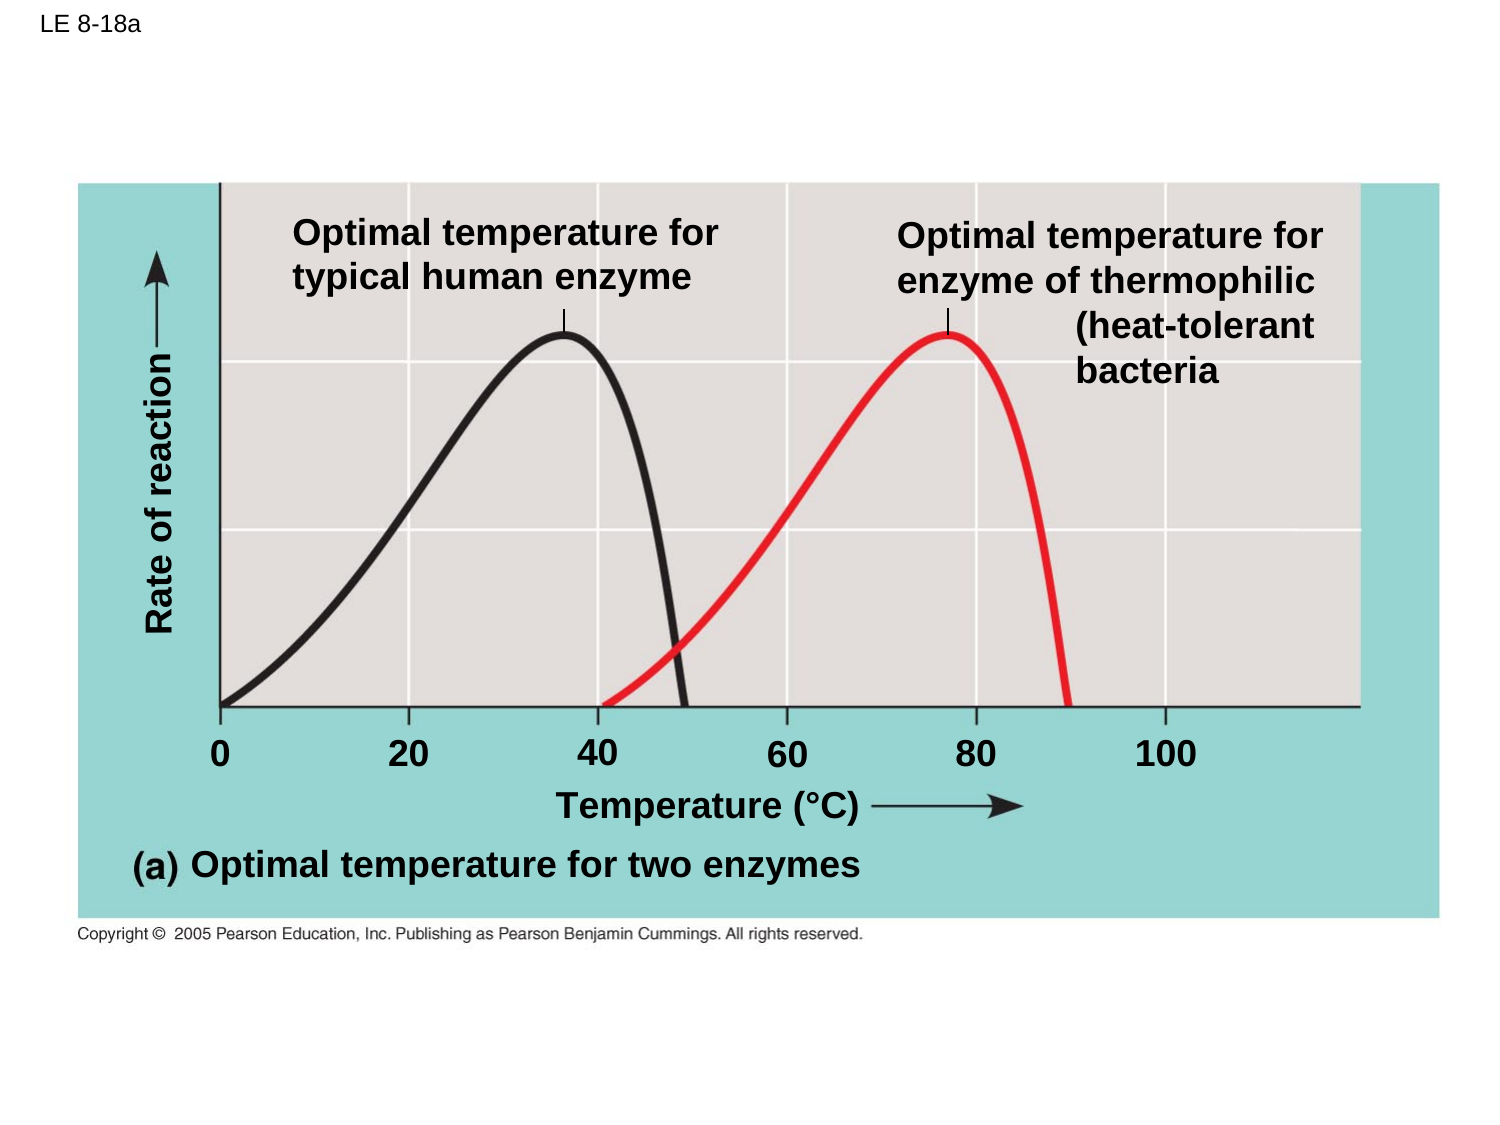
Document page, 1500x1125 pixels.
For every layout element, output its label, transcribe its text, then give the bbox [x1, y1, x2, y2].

picture [49, 173, 1450, 952]
text_box 0 [209, 737, 236, 766]
text_box 60 [766, 738, 810, 767]
text_box Optimal temperature for two enzymes [190, 849, 871, 897]
text_box 60 [794, 745, 801, 763]
text_box 40 [577, 736, 620, 766]
text_box 60 [773, 754, 780, 763]
text_box 0 [216, 744, 223, 762]
text_box 100 [1134, 737, 1199, 767]
text_box Rate of reaction [141, 351, 192, 656]
text_box Temperature (°C) [555, 789, 876, 827]
text_box 20 [388, 737, 431, 767]
text_box Optimal temperature for enzyme of thermophilic (heat-tolerant bacteria [896, 219, 1355, 417]
text_box 80 [955, 737, 999, 767]
title LE 8-18a [24, 0, 351, 51]
text_box Optimal temperature for typical human enzyme [292, 216, 755, 317]
